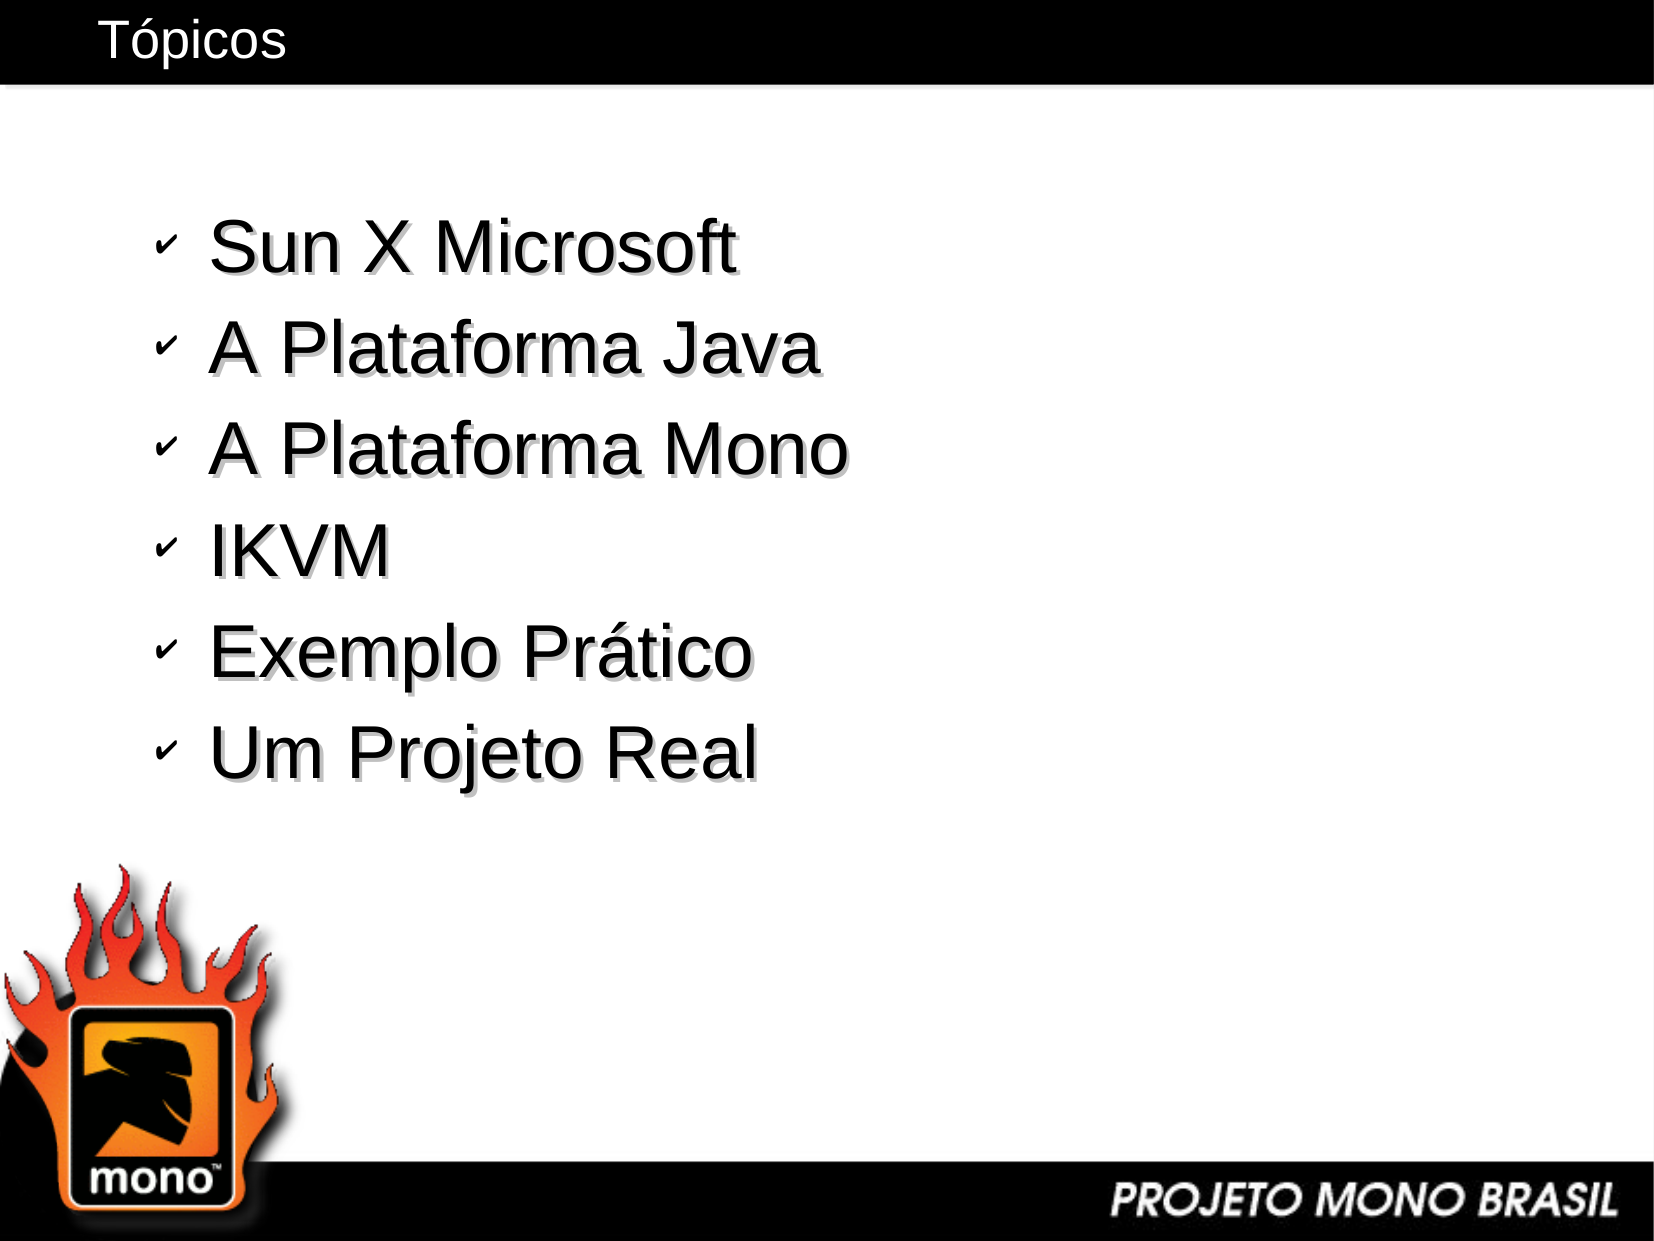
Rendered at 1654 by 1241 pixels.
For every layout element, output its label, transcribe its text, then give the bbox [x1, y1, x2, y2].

picture [0, 85, 1654, 1241]
title Tópicos [97, 0, 1510, 84]
list Sun X Microsoft A Plataforma Java A Plataforma Mono IKVM Exemplo Prático Um Projeto Real [121, 214, 1534, 855]
